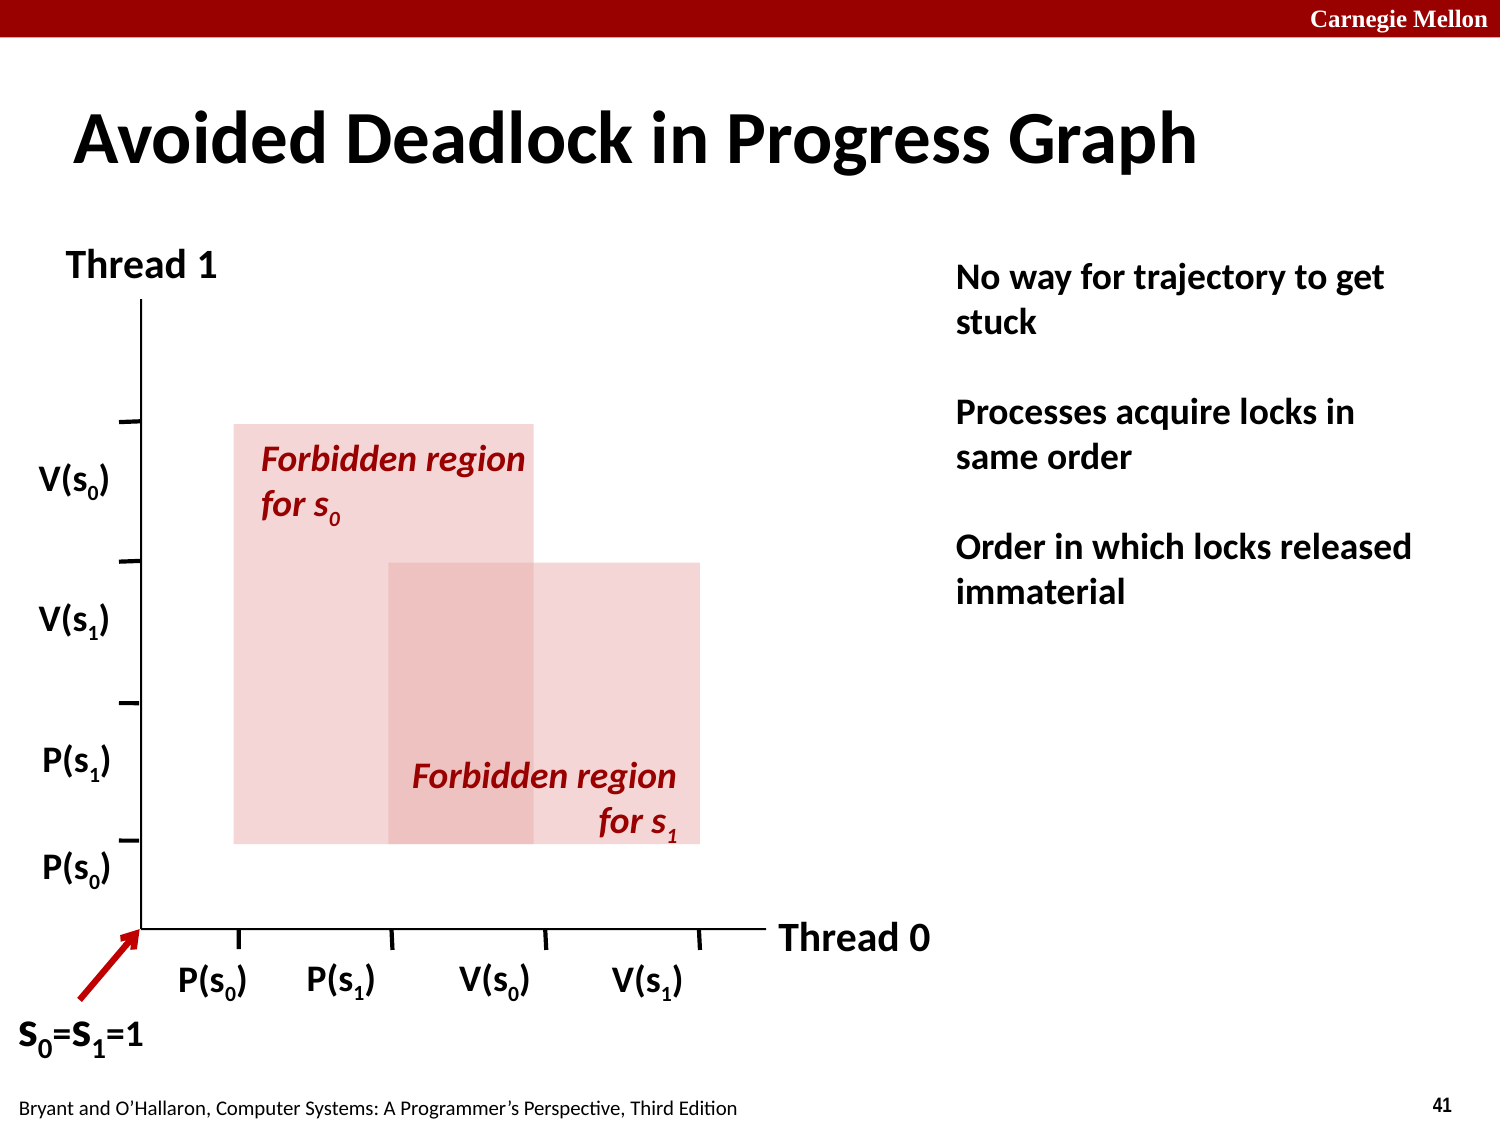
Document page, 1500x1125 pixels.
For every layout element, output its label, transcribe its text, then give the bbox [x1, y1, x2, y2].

text_box P(s0) [27, 834, 127, 901]
text_box P(s0) [163, 947, 263, 1014]
text_box V(s1) [23, 586, 126, 653]
text_box No way for trajectory to get stuck Processes acquire locks in same order Order in which locks released immaterial [941, 252, 1451, 613]
text_box Forbidden region for s1 [397, 743, 693, 855]
text_box V(s0) [444, 946, 549, 1013]
text_box V(s0) [23, 446, 126, 513]
title Avoided Deadlock in Progress Graph [58, 71, 1304, 197]
text_box V(s1) [597, 947, 699, 1014]
text_box Thread 1 [50, 229, 233, 295]
text_box P(s1) [27, 727, 127, 794]
text_box Forbidden region for s0 [246, 426, 542, 538]
text_box s0=s1=1 [3, 996, 159, 1065]
text_box [233, 424, 700, 845]
text_box Thread 0 [763, 901, 946, 967]
text_box P(s1) [291, 946, 392, 1013]
